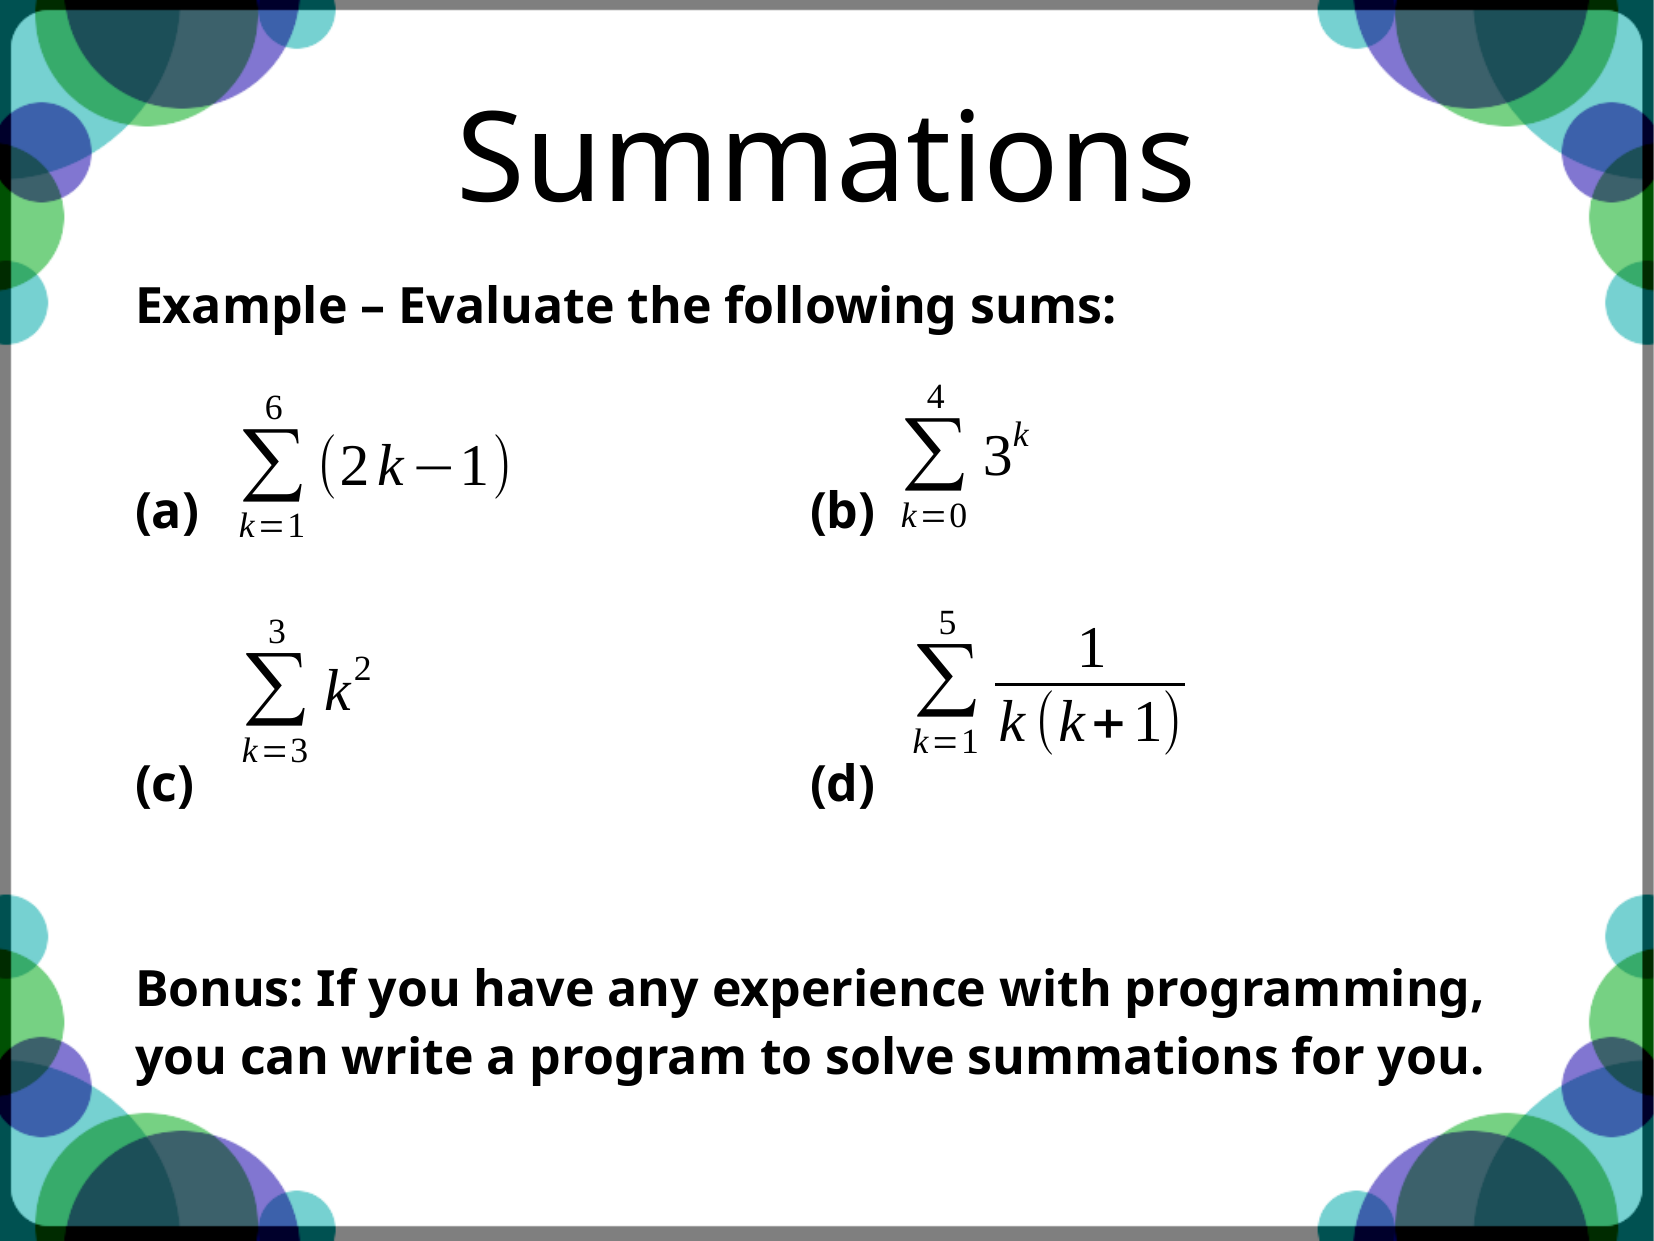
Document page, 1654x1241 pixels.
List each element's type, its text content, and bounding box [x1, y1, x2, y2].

chart [227, 610, 388, 770]
chart [897, 601, 1203, 761]
title Summations [82, 49, 1571, 257]
chart [223, 385, 526, 546]
text_box Example – Evaluate the following sums: (a) (b) (c) (d) Bonus: If you have any experience with programming, you can write a program to solve summations for you. [135, 270, 1531, 943]
chart [885, 375, 1047, 536]
picture [0, 0, 1654, 1241]
